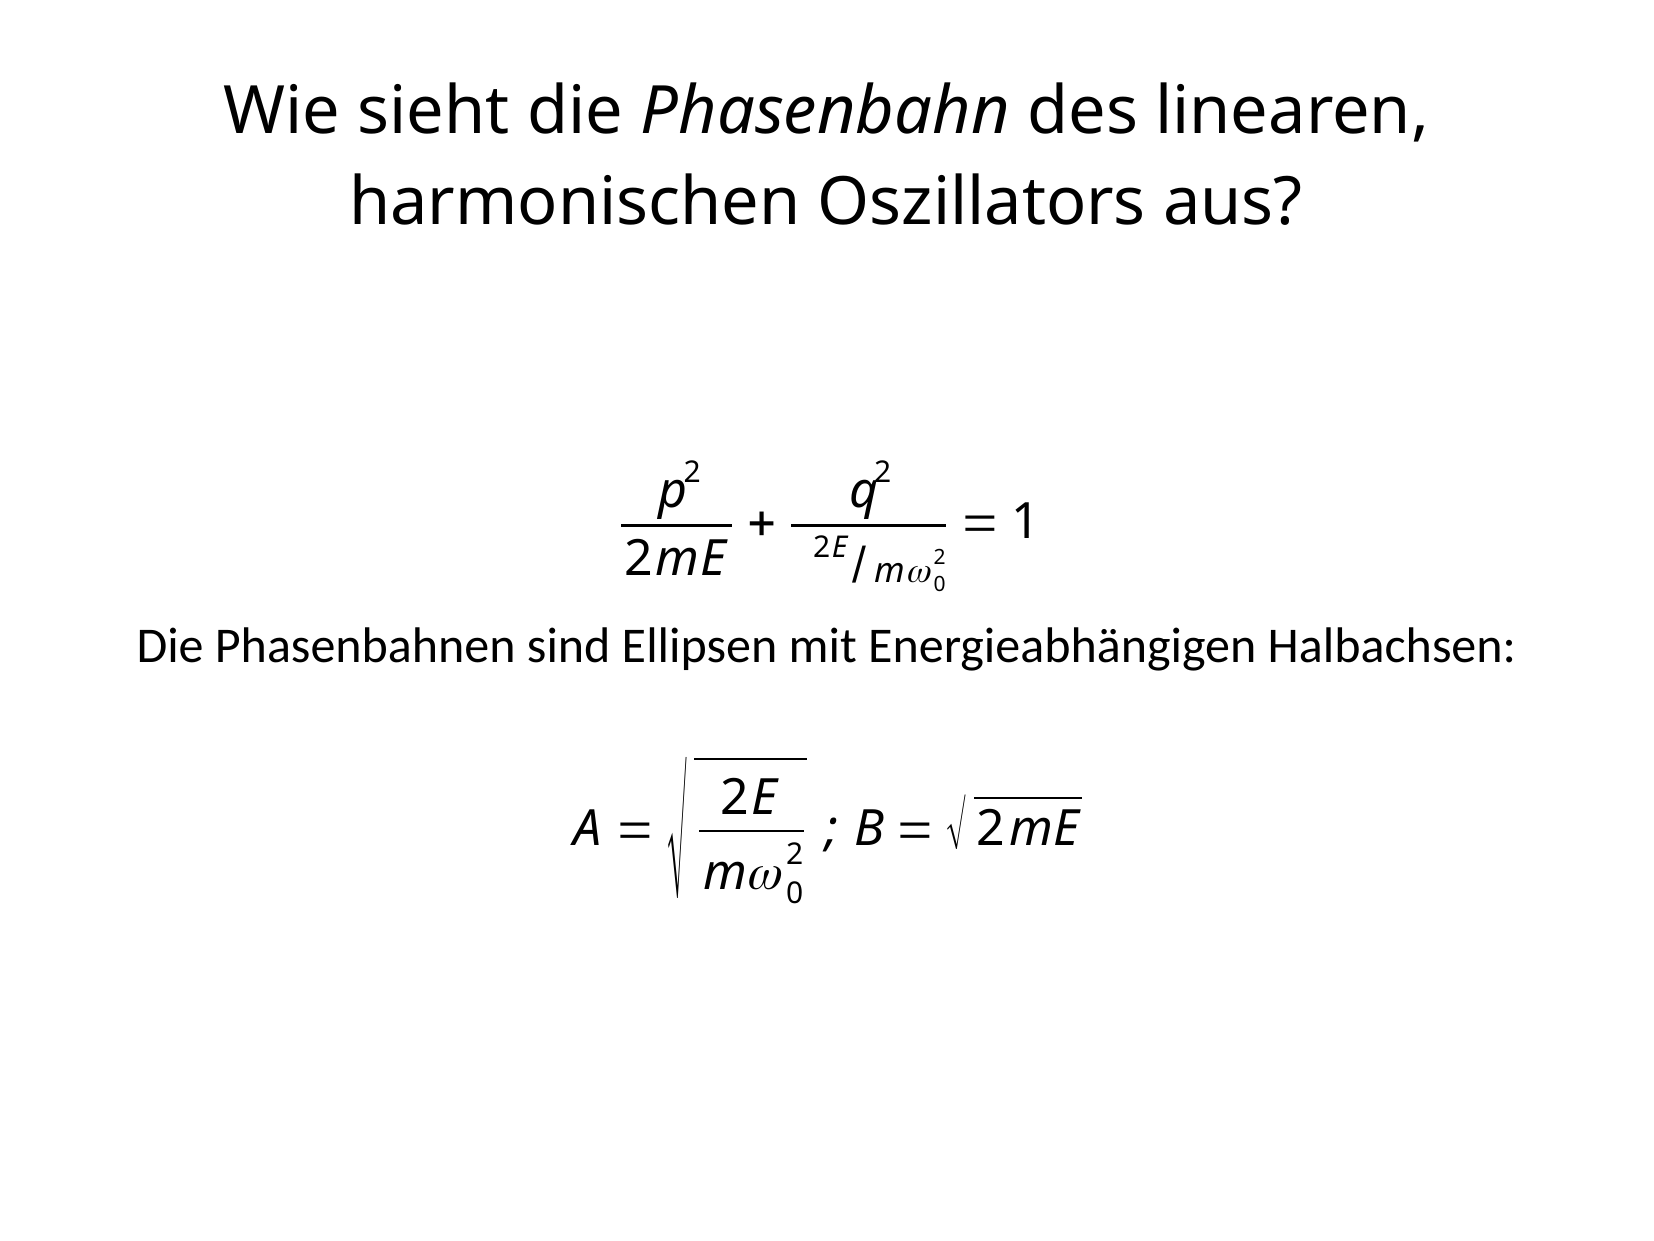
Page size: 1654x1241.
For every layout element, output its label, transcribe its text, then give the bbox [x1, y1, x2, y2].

title Wie sieht die Phasenbahn des linearen, harmonischen Oszillators aus? [82, 49, 1571, 257]
subtitle Die Phasenbahnen sind Ellipsen mit Energieabhängigen Halbachsen: [82, 290, 1571, 1010]
chart [613, 453, 1041, 598]
chart [564, 754, 1090, 911]
